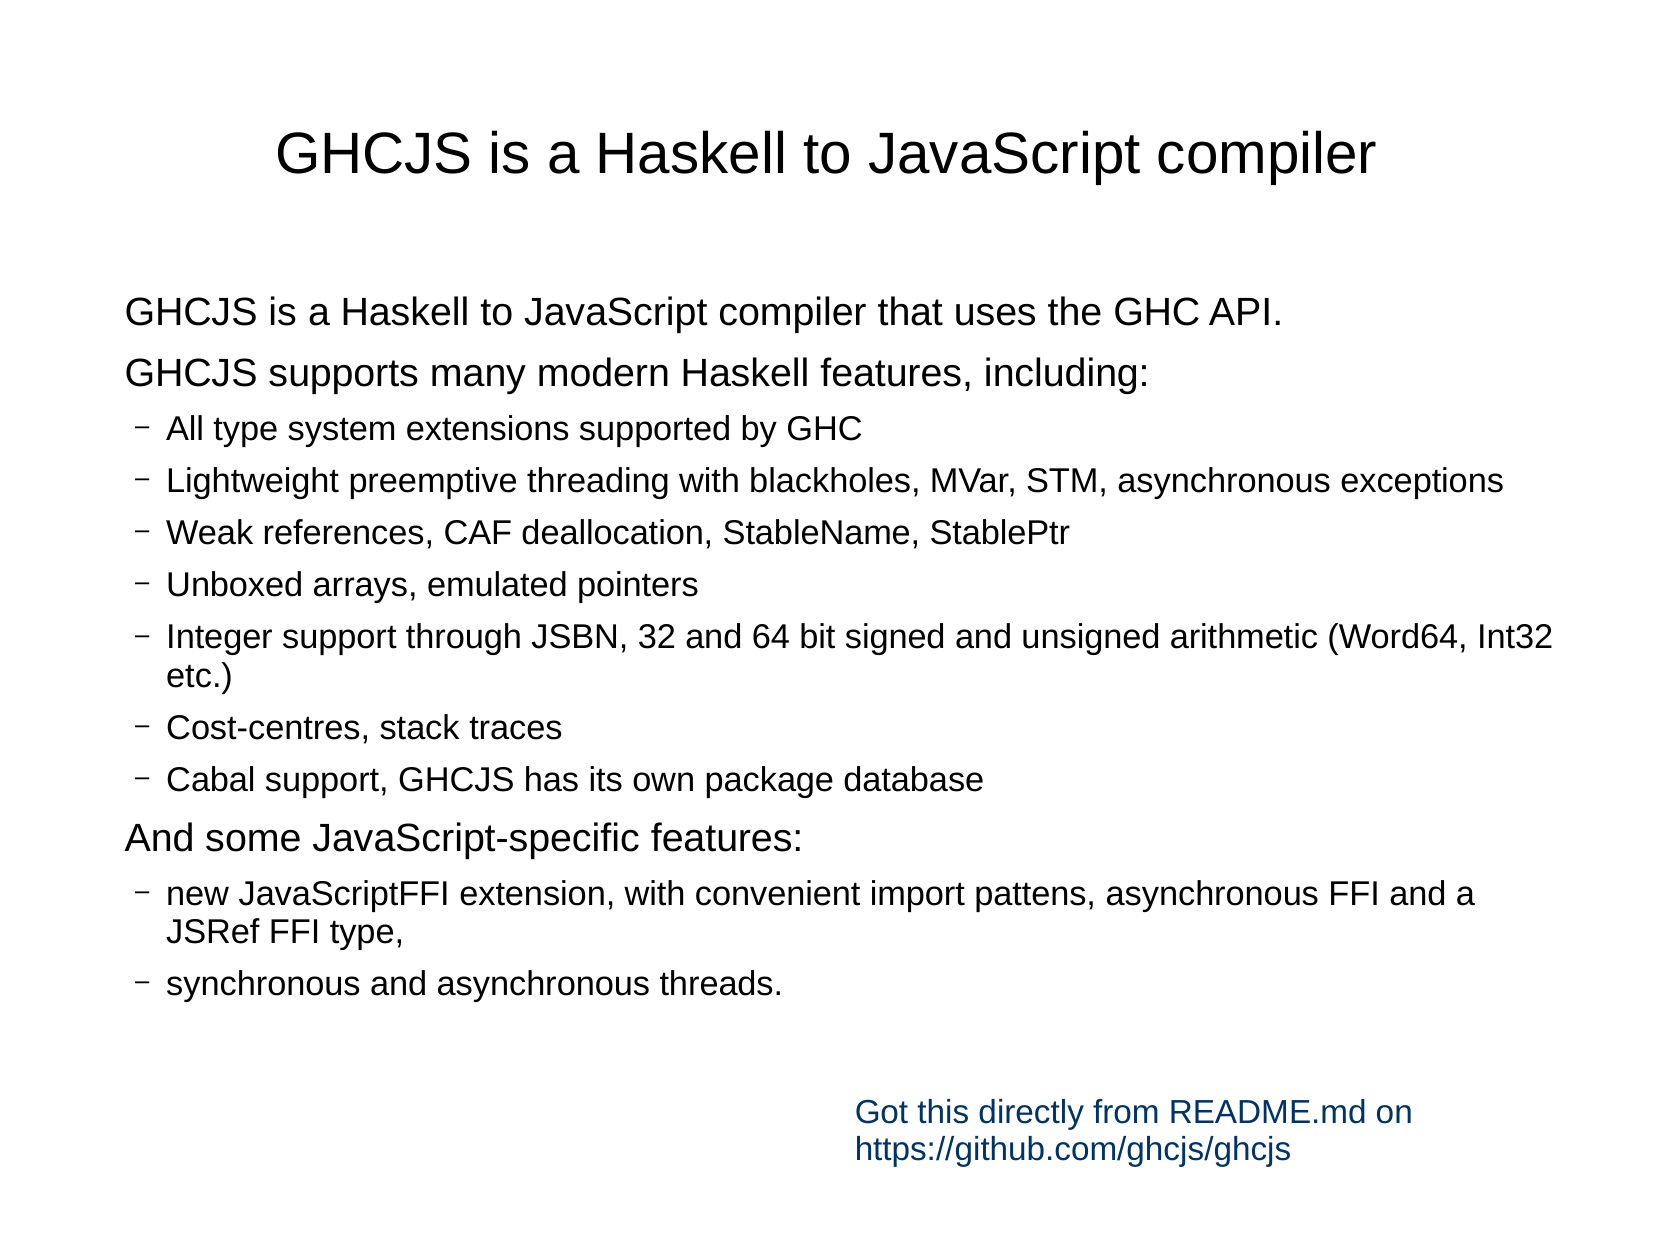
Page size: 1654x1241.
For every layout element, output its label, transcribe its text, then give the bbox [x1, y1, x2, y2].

title GHCJS is a Haskell to JavaScript compiler [82, 49, 1571, 257]
list GHCJS is a Haskell to JavaScript compiler that uses the GHC API. GHCJS supports many modern Haskell features, including: All type system extensions supported by GHC Lightweight preemptive threading with blackholes, MVar, STM, asynchronous exceptions Weak references, CAF deallocation, StableName, StablePtr Unboxed arrays, emulated pointers Integer support through JSBN, 32 and 64 bit signed and unsigned arithmetic (Word64, Int32 etc.) Cost-centres, stack traces Cabal support, GHCJS has its own package database And some JavaScript-specific features: new JavaScriptFFI extension, with convenient import pattens, asynchronous FFI and a JSRef FFI type, synchronous and asynchronous threads. [82, 290, 1571, 1010]
text_box Got this directly from README.md on https://github.com/ghcjs/ghcjs [840, 1086, 1561, 1186]
